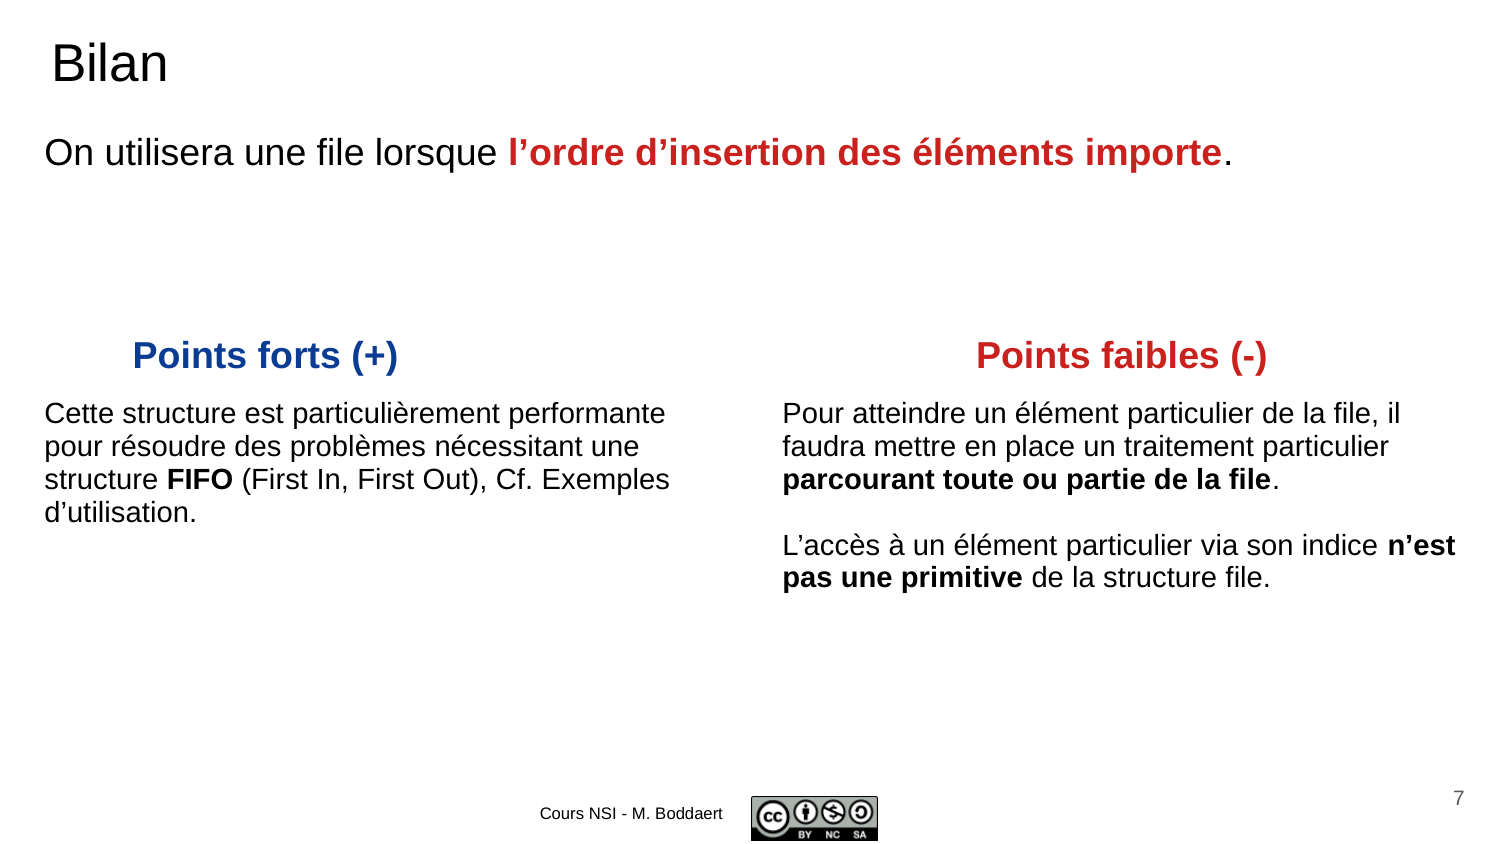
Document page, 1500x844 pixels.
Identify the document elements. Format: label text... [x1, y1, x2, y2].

title Bilan [51, 13, 1449, 108]
slide_number <numéro> [1389, 764, 1480, 830]
text_box Cette structure est particulièrement performante pour résoudre des problèmes nécessitant une structure FIFO (First In, First Out), Cf. Exemples d’utilisation. [29, 390, 709, 644]
picture [751, 796, 878, 841]
text_box Points forts (+) [88, 318, 443, 390]
text_box On utilisera une file lorsque l’ordre d’insertion des éléments importe. [29, 120, 1477, 760]
text_box Pour atteindre un élément particulier de la file, il faudra mettre en place un traitement particulier parcourant toute ou partie de la file. L’accès à un élément particulier via son indice n’est pas une primitive de la structure file. [767, 390, 1477, 678]
text_box Points faibles (-) [944, 318, 1300, 390]
